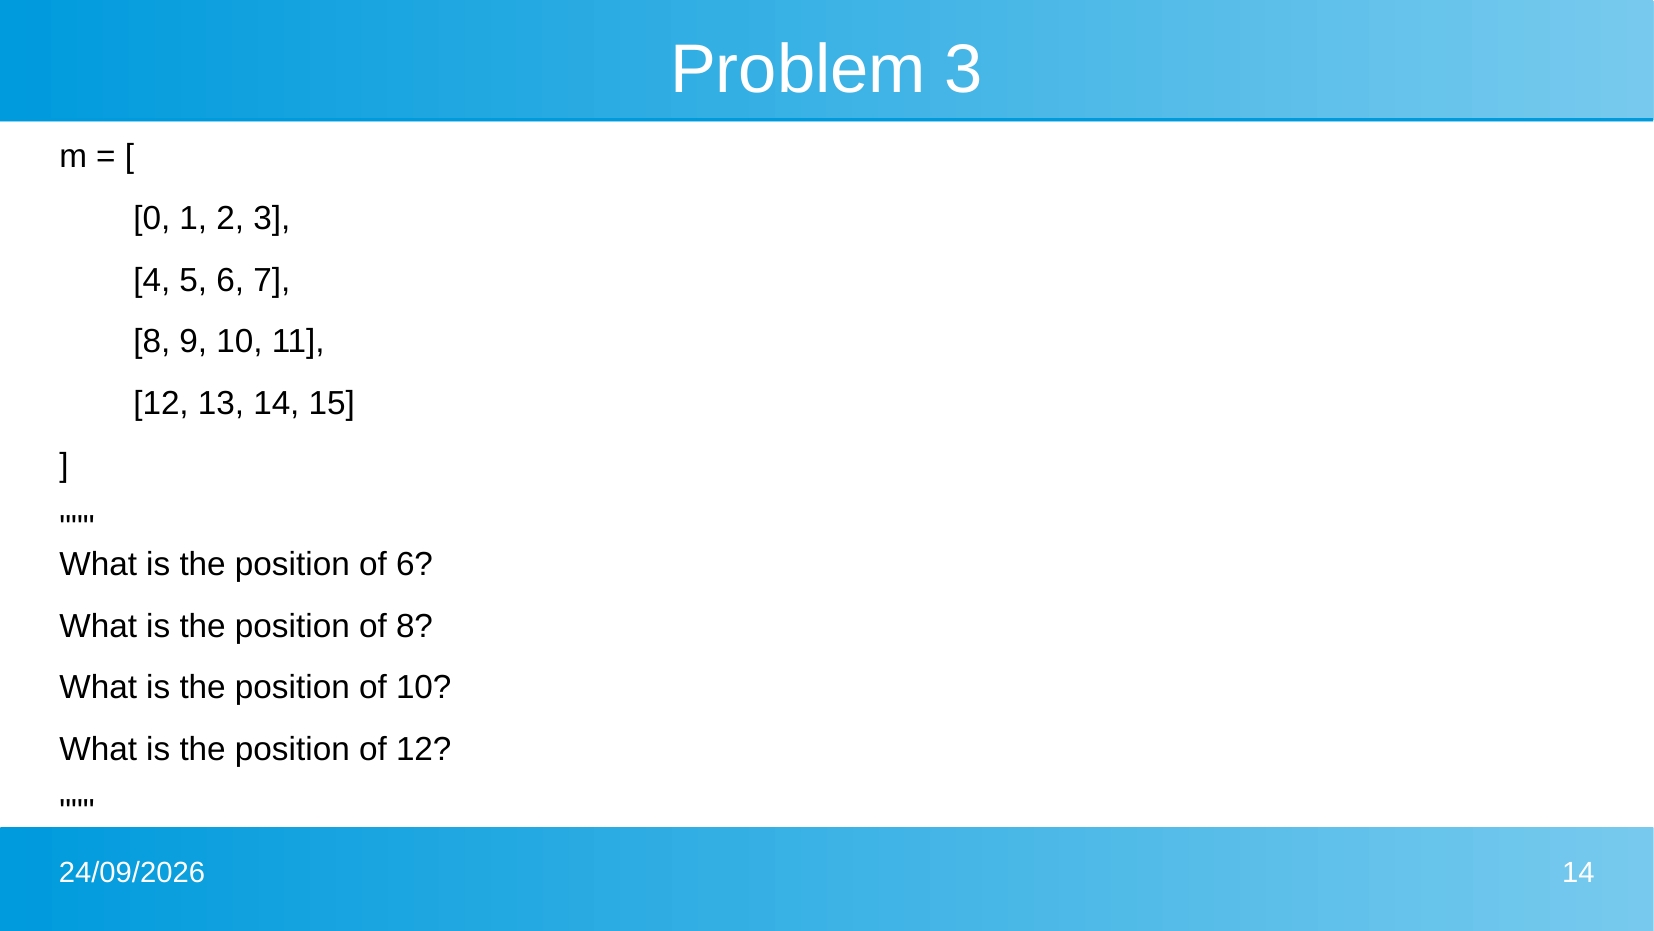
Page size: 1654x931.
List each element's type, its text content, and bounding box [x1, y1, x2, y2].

title Problem 3 [59, 29, 1595, 108]
text_box m = [ [0, 1, 2, 3], [4, 5, 6, 7], [8, 9, 10, 11], [12, 13, 14, 15] ] """ What is the position of 6? What is the position of 8? What is the position of 10? What is the position of 12? """ [44, 129, 987, 597]
